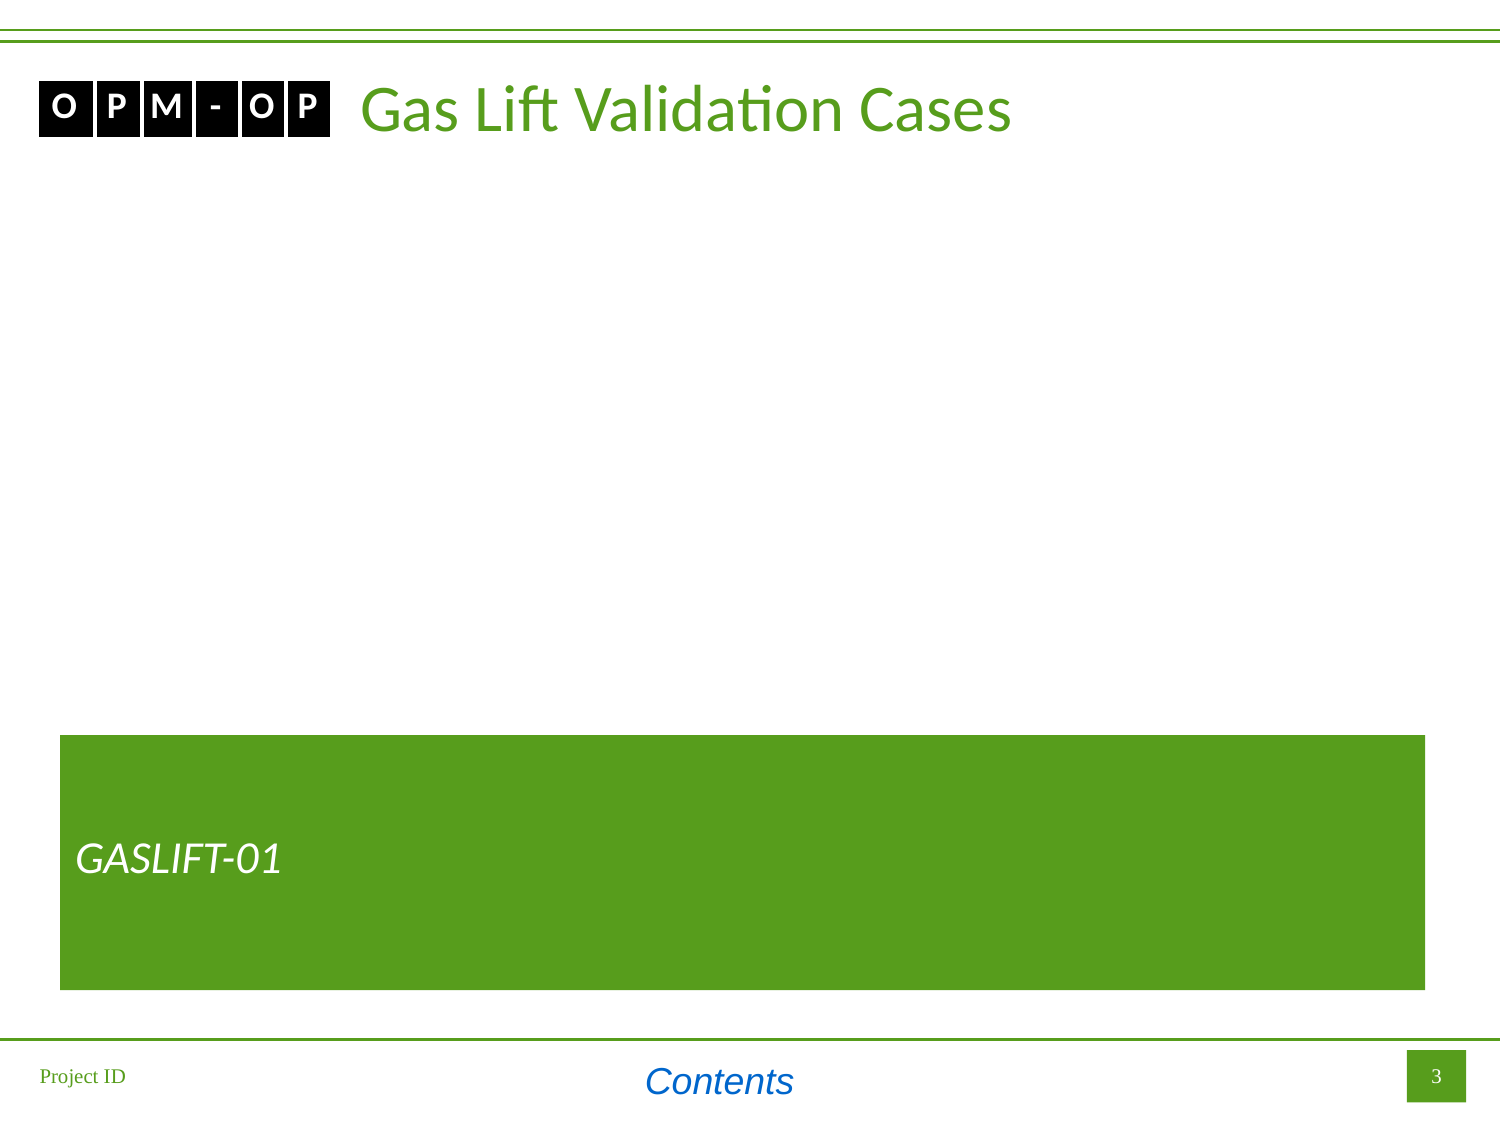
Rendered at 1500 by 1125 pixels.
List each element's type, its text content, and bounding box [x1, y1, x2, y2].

title Gas Lift Validation Cases [360, 77, 1425, 153]
list GASLIFT-01 [60, 735, 1426, 991]
